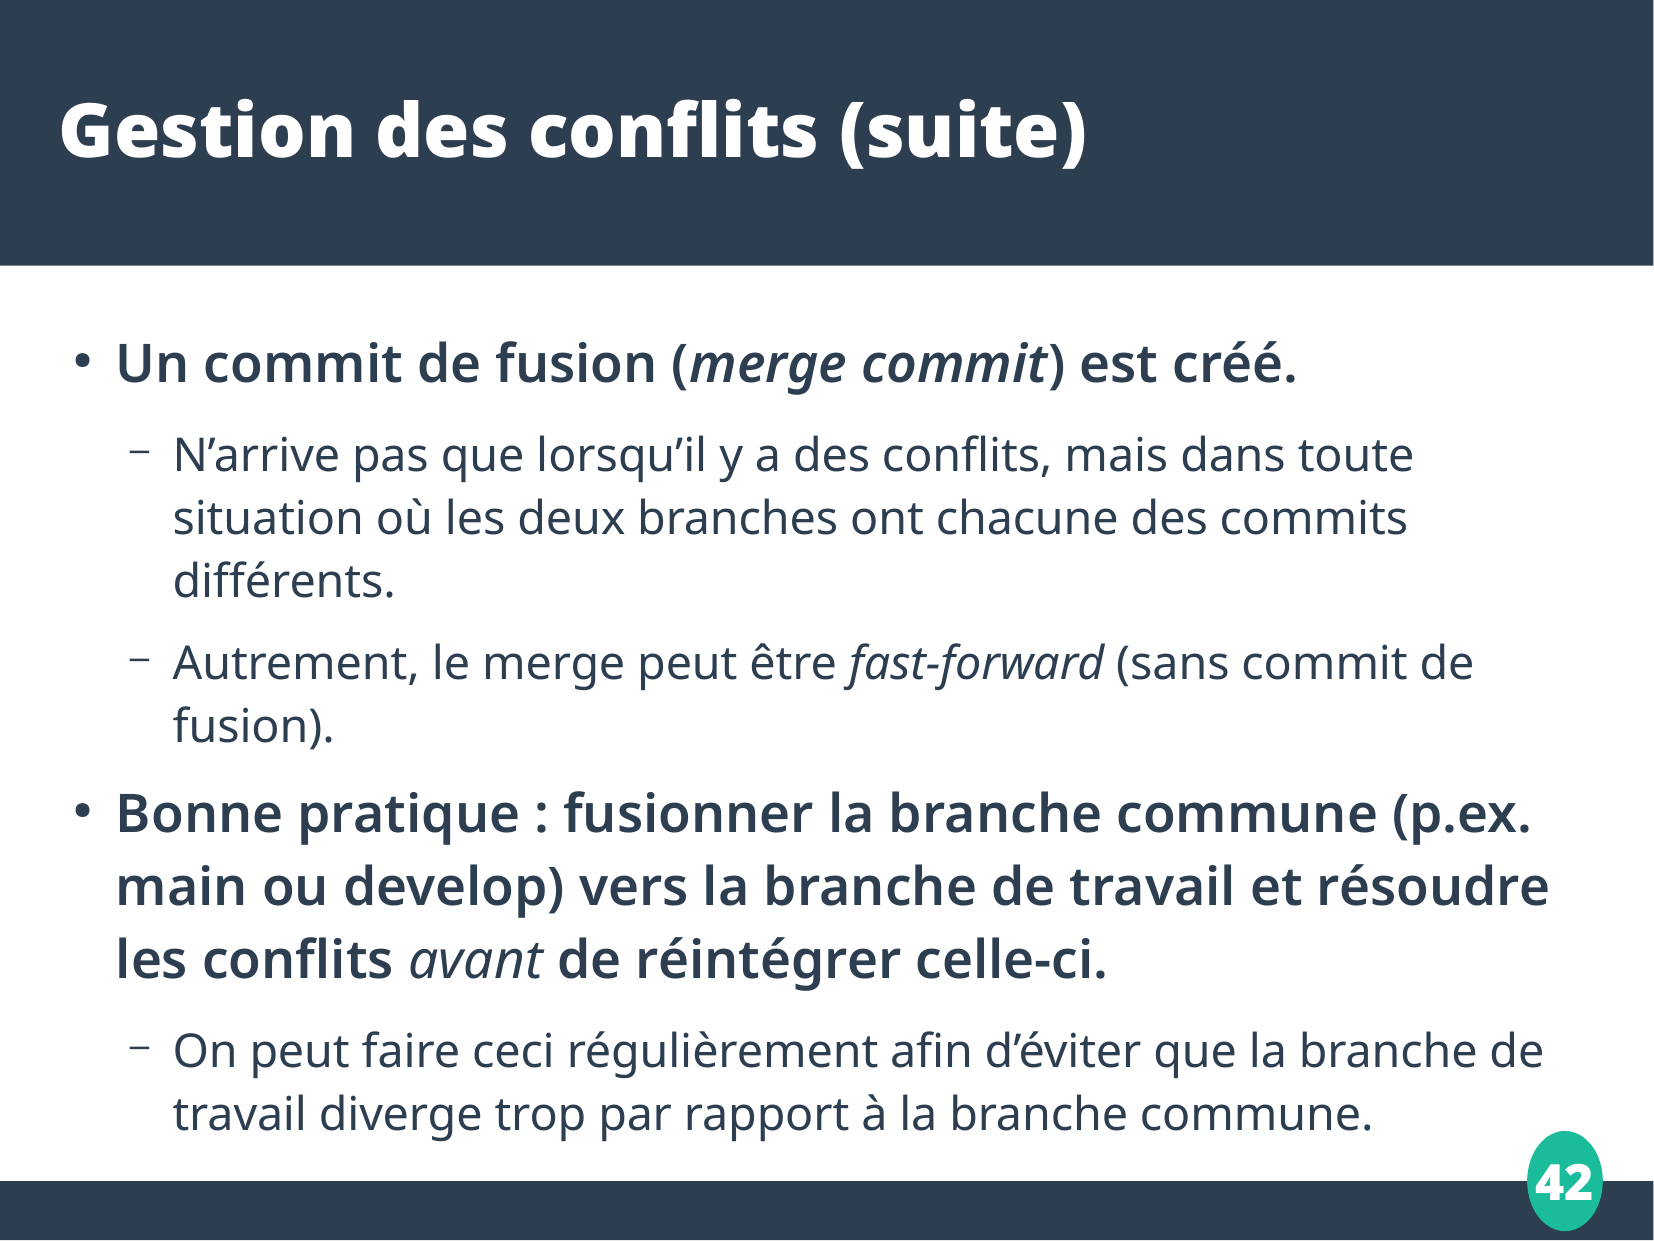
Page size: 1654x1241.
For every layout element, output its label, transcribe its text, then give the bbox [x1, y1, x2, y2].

list Un commit de fusion (merge commit) est créé. N’arrive pas que lorsqu’il y a des conflits, mais dans toute situation où les deux branches ont chacune des commits différents. Autrement, le merge peut être fast-forward (sans commit de fusion). Bonne pratique : fusionner la branche commune (p.ex. main ou develop) vers la branche de travail et résoudre les conflits avant de réintégrer celle-ci. On peut faire ceci régulièrement afin d’éviter que la branche de travail diverge trop par rapport à la branche commune. [59, 324, 1595, 1152]
title Gestion des conflits (suite) [59, 49, 1595, 207]
